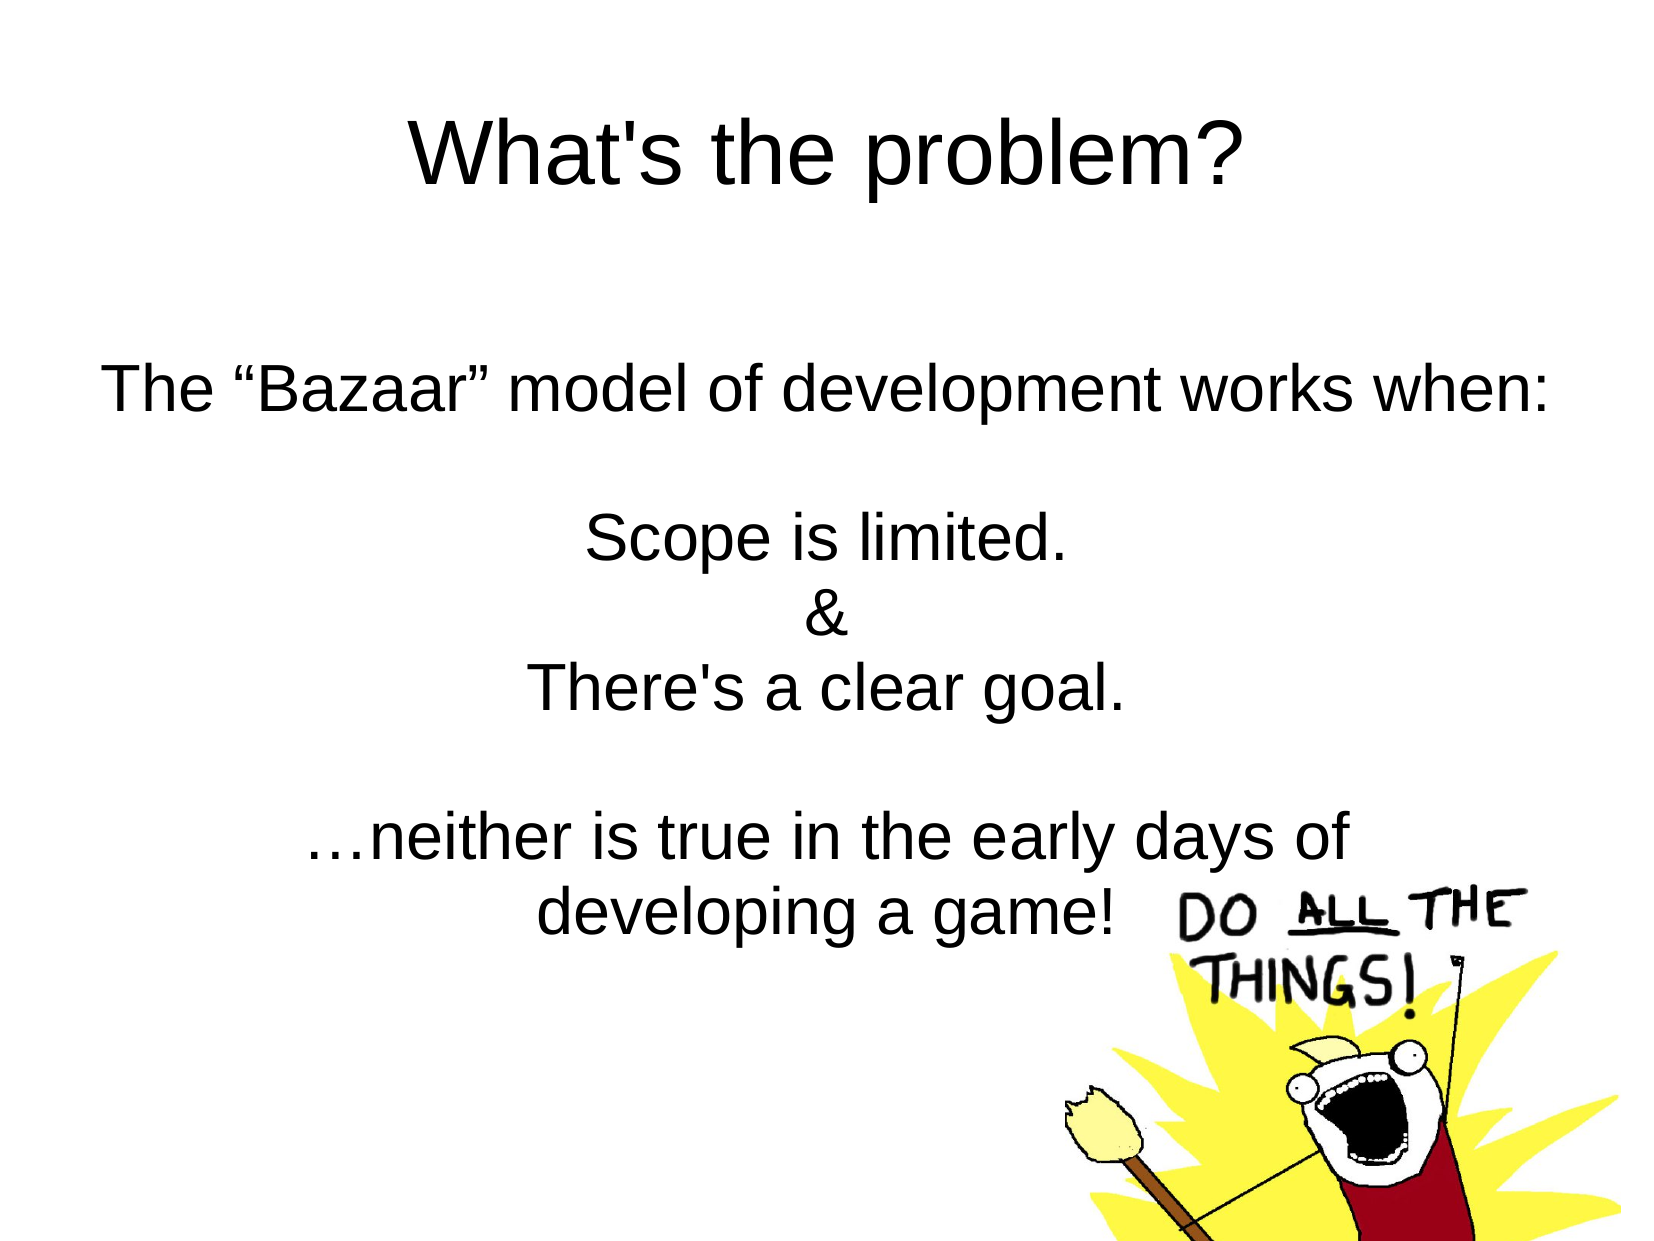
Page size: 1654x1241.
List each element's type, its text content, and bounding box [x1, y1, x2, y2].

subtitle The “Bazaar” model of development works when: Scope is limited. & There's a clear goal. …neither is true in the early days of developing a game! [82, 290, 1571, 1010]
title What's the problem? [82, 49, 1571, 257]
picture [1065, 882, 1621, 1241]
